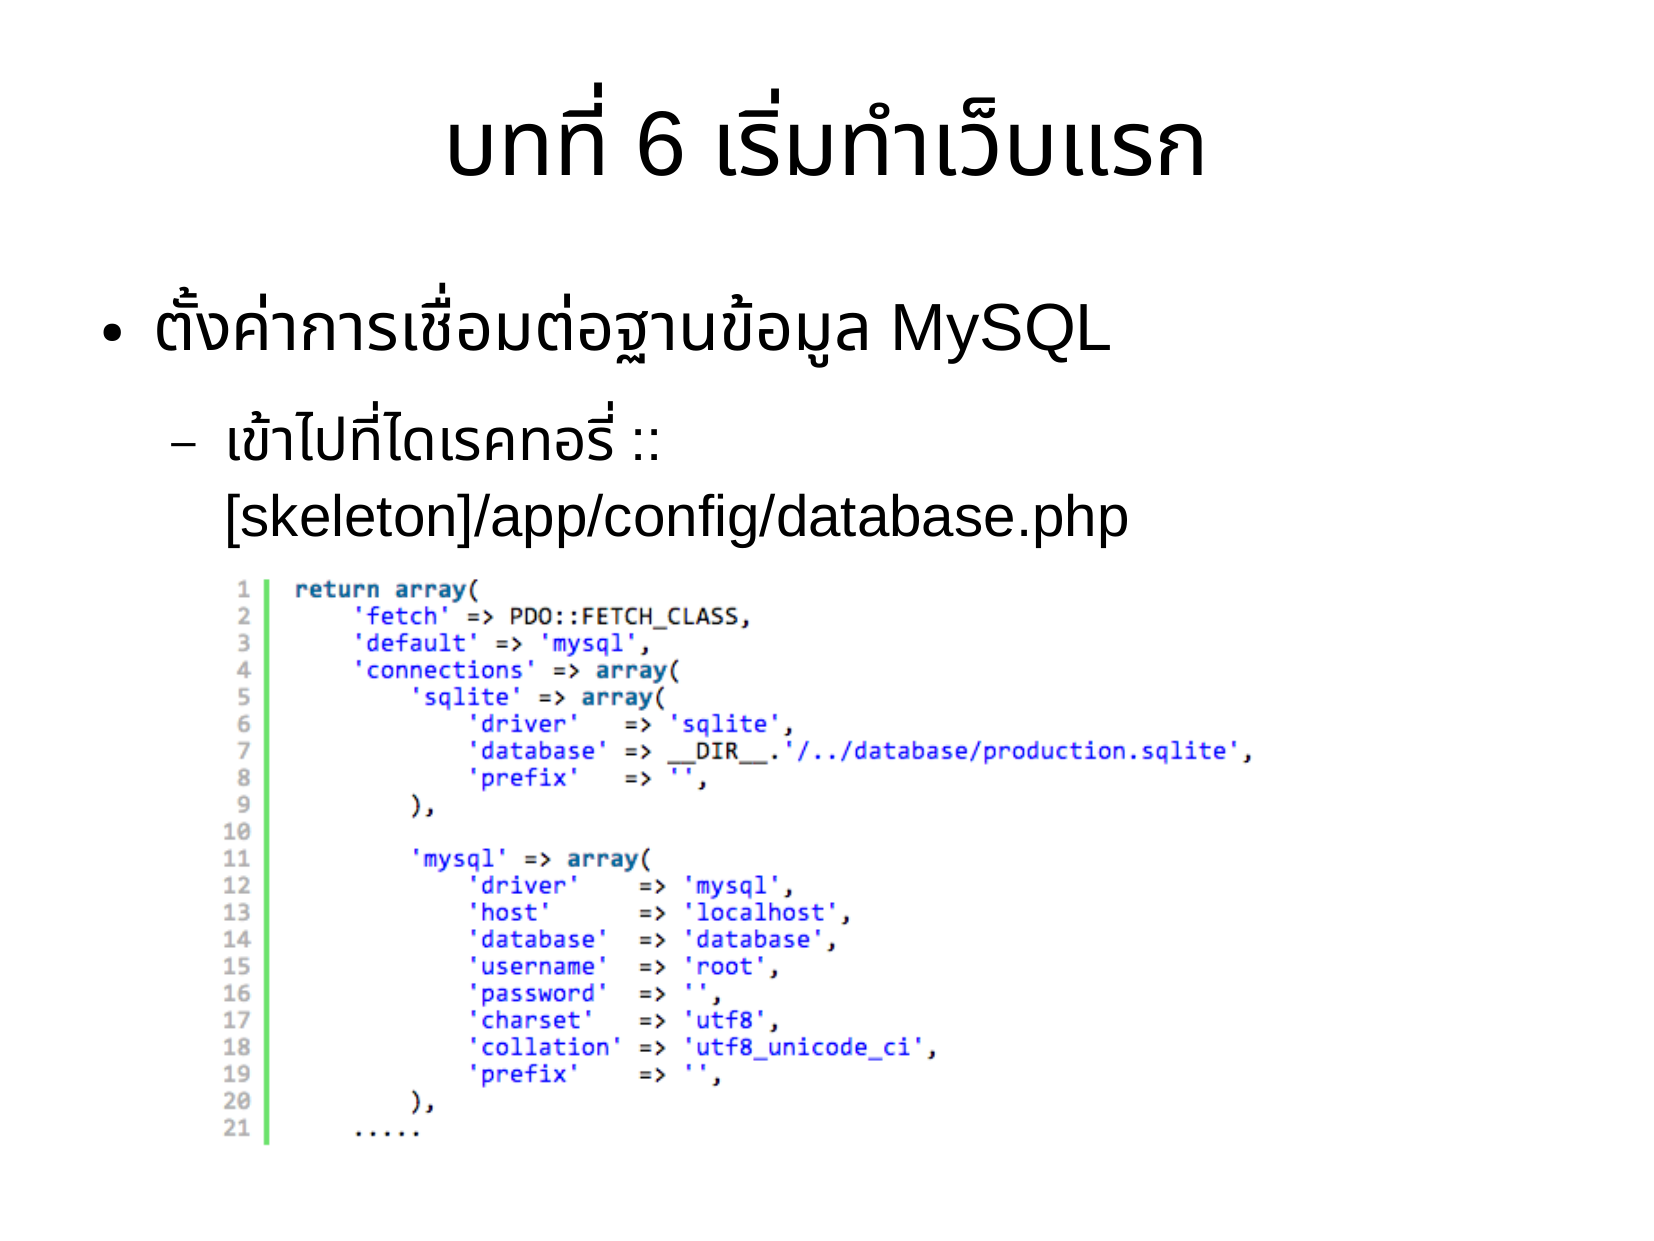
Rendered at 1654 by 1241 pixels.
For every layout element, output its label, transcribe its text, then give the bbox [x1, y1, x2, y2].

list ตั้งค่าการเชื่อมต่อฐานข้อมูล MySQL เข้าไปที่ไดเรคทอรี่ :: [skeleton]/app/config/database.php [82, 290, 1571, 1141]
title บทที่ 6 เริ่มทำเว็บแรก [82, 49, 1571, 257]
picture [180, 569, 1351, 1201]
